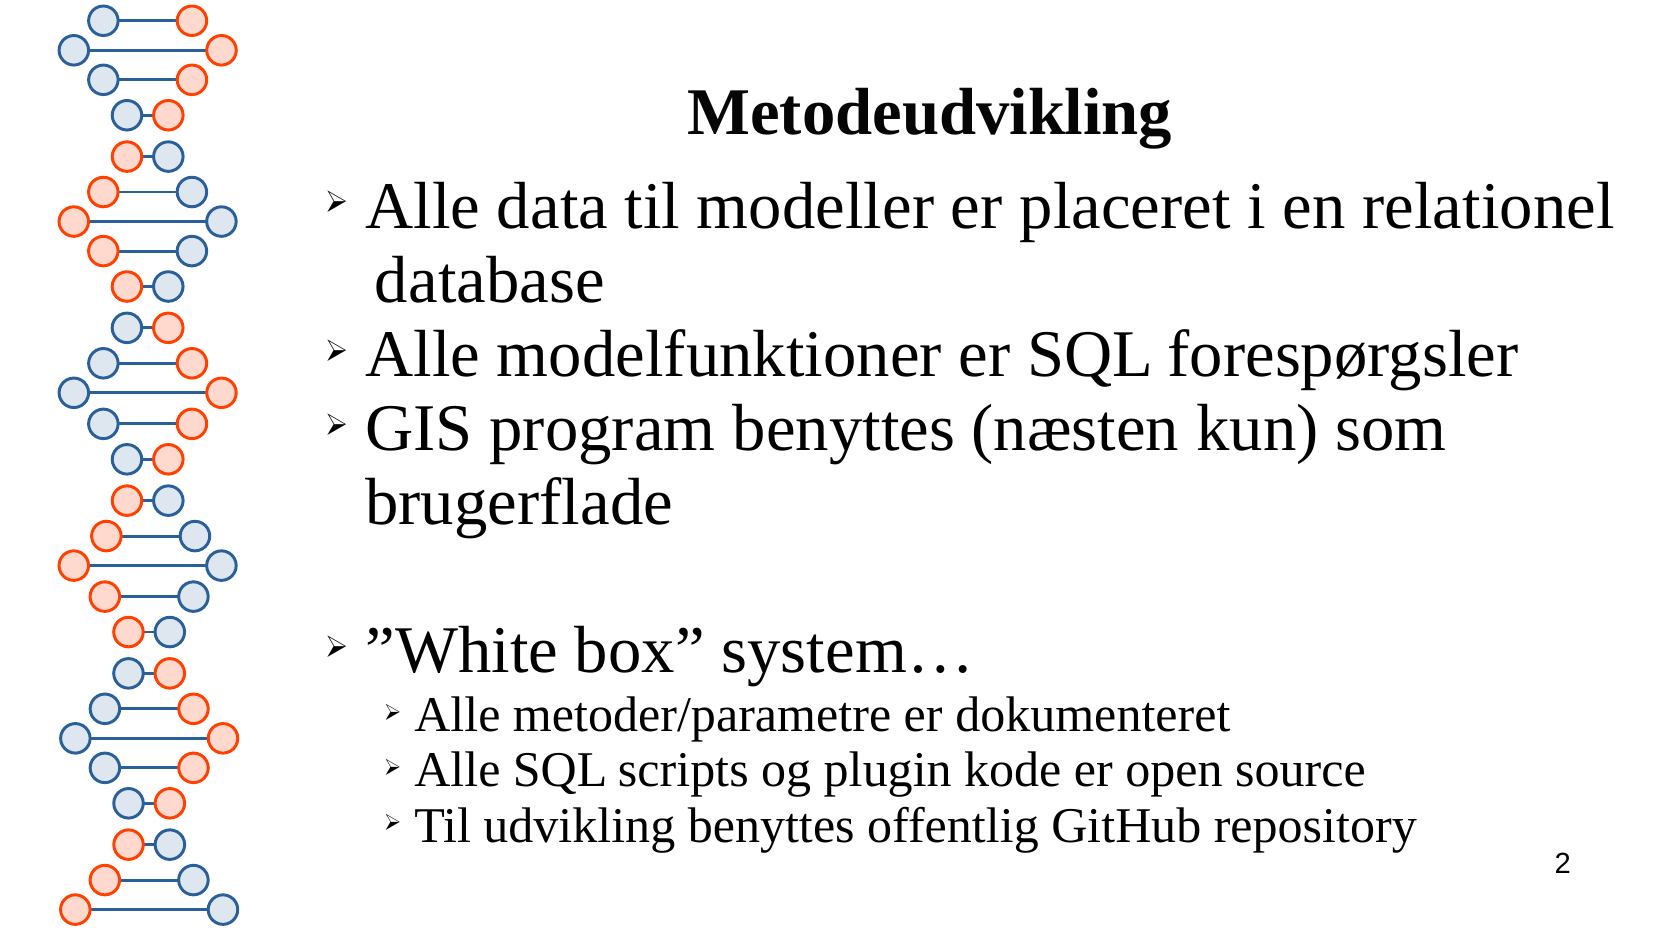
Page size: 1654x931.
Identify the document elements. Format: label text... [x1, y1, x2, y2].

subtitle Alle data til modeller er placeret i en relationel database Alle modelfunktioner er SQL forespørgsler GIS program benyttes (næsten kun) som brugerflade ”White box” system… Alle metoder/parametre er dokumenteret Alle SQL scripts og plugin kode er open source Til udvikling benyttes offentlig GitHub repository [324, 165, 1654, 857]
title Metodeudvikling [265, 35, 1595, 189]
